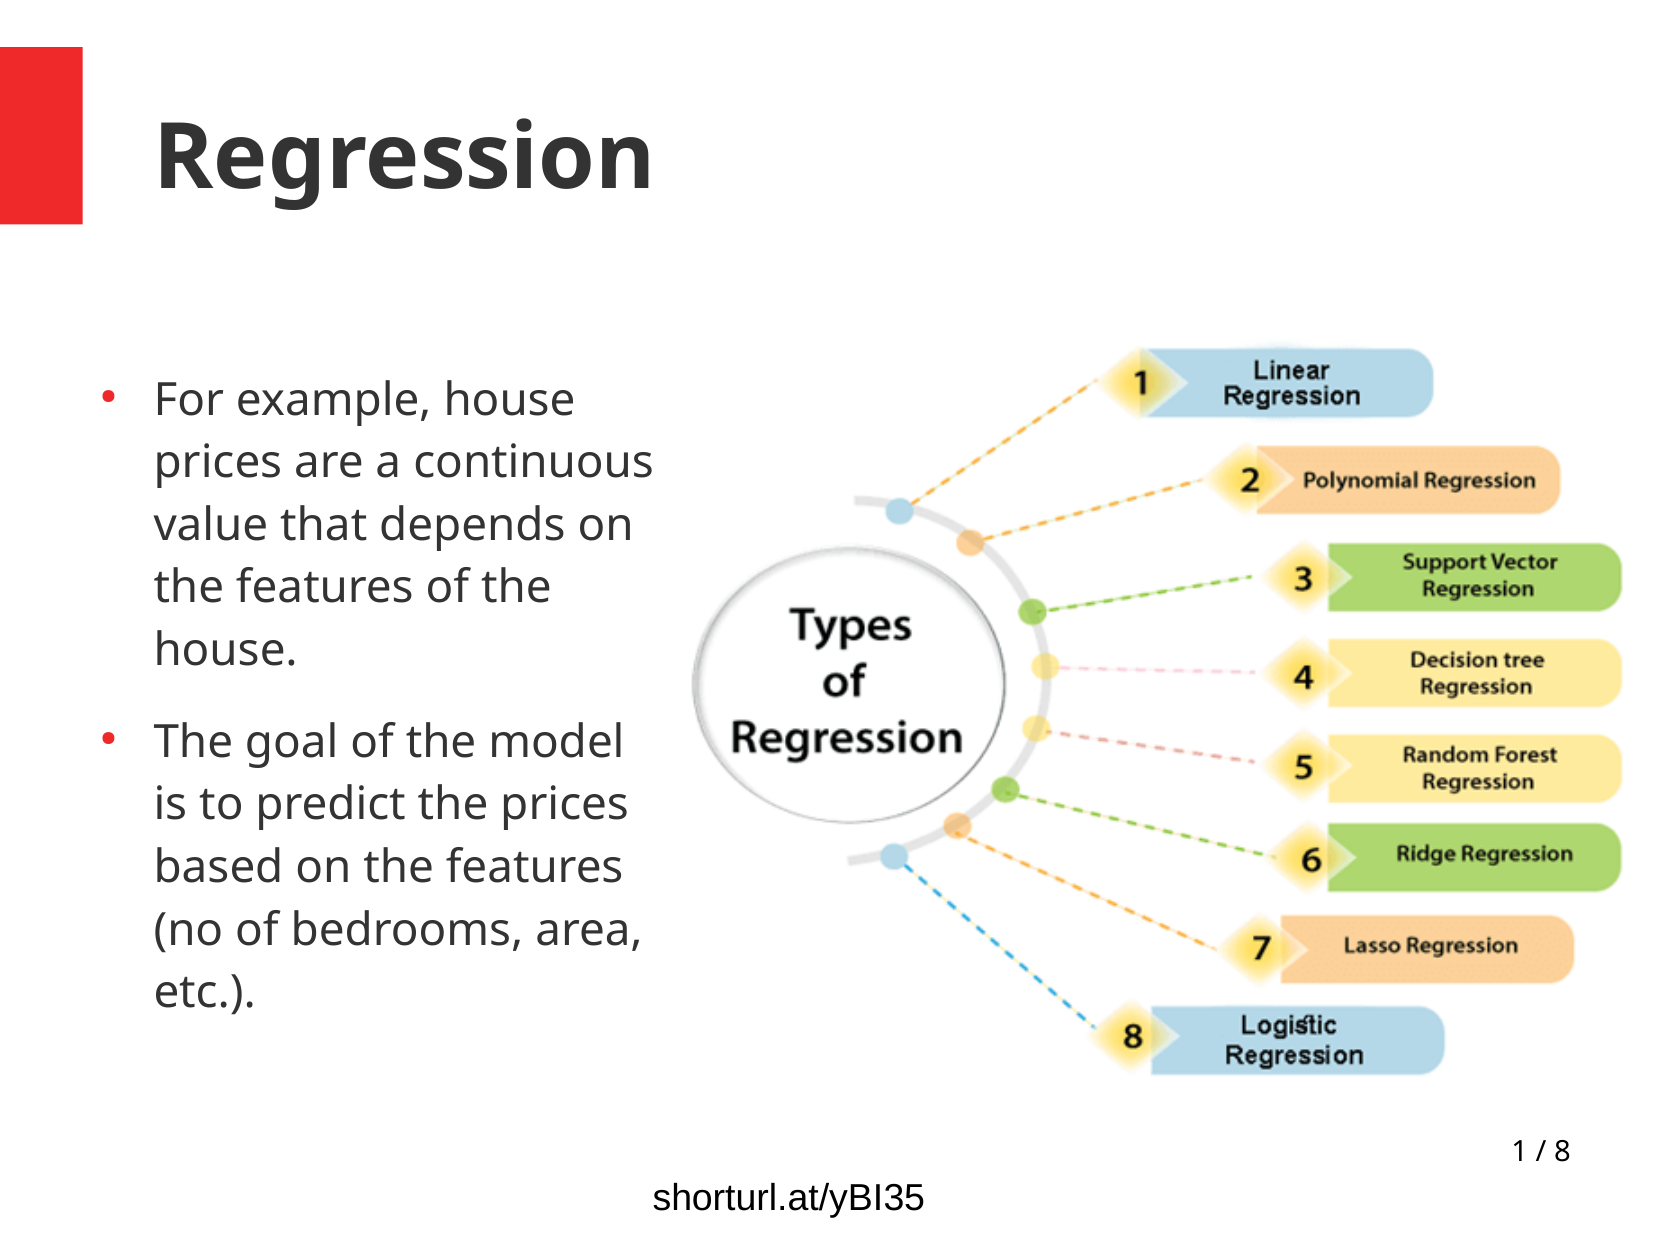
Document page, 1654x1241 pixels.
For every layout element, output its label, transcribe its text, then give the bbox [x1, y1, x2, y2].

list For example, house prices are a continuous value that depends on the features of the house. The goal of the model is to predict the prices based on the features (no of bedrooms, area, etc.). [82, 366, 662, 1052]
title Regression [118, 28, 1654, 278]
text_box shorturl.at/yBI35 [637, 1169, 981, 1226]
picture [685, 318, 1630, 1104]
